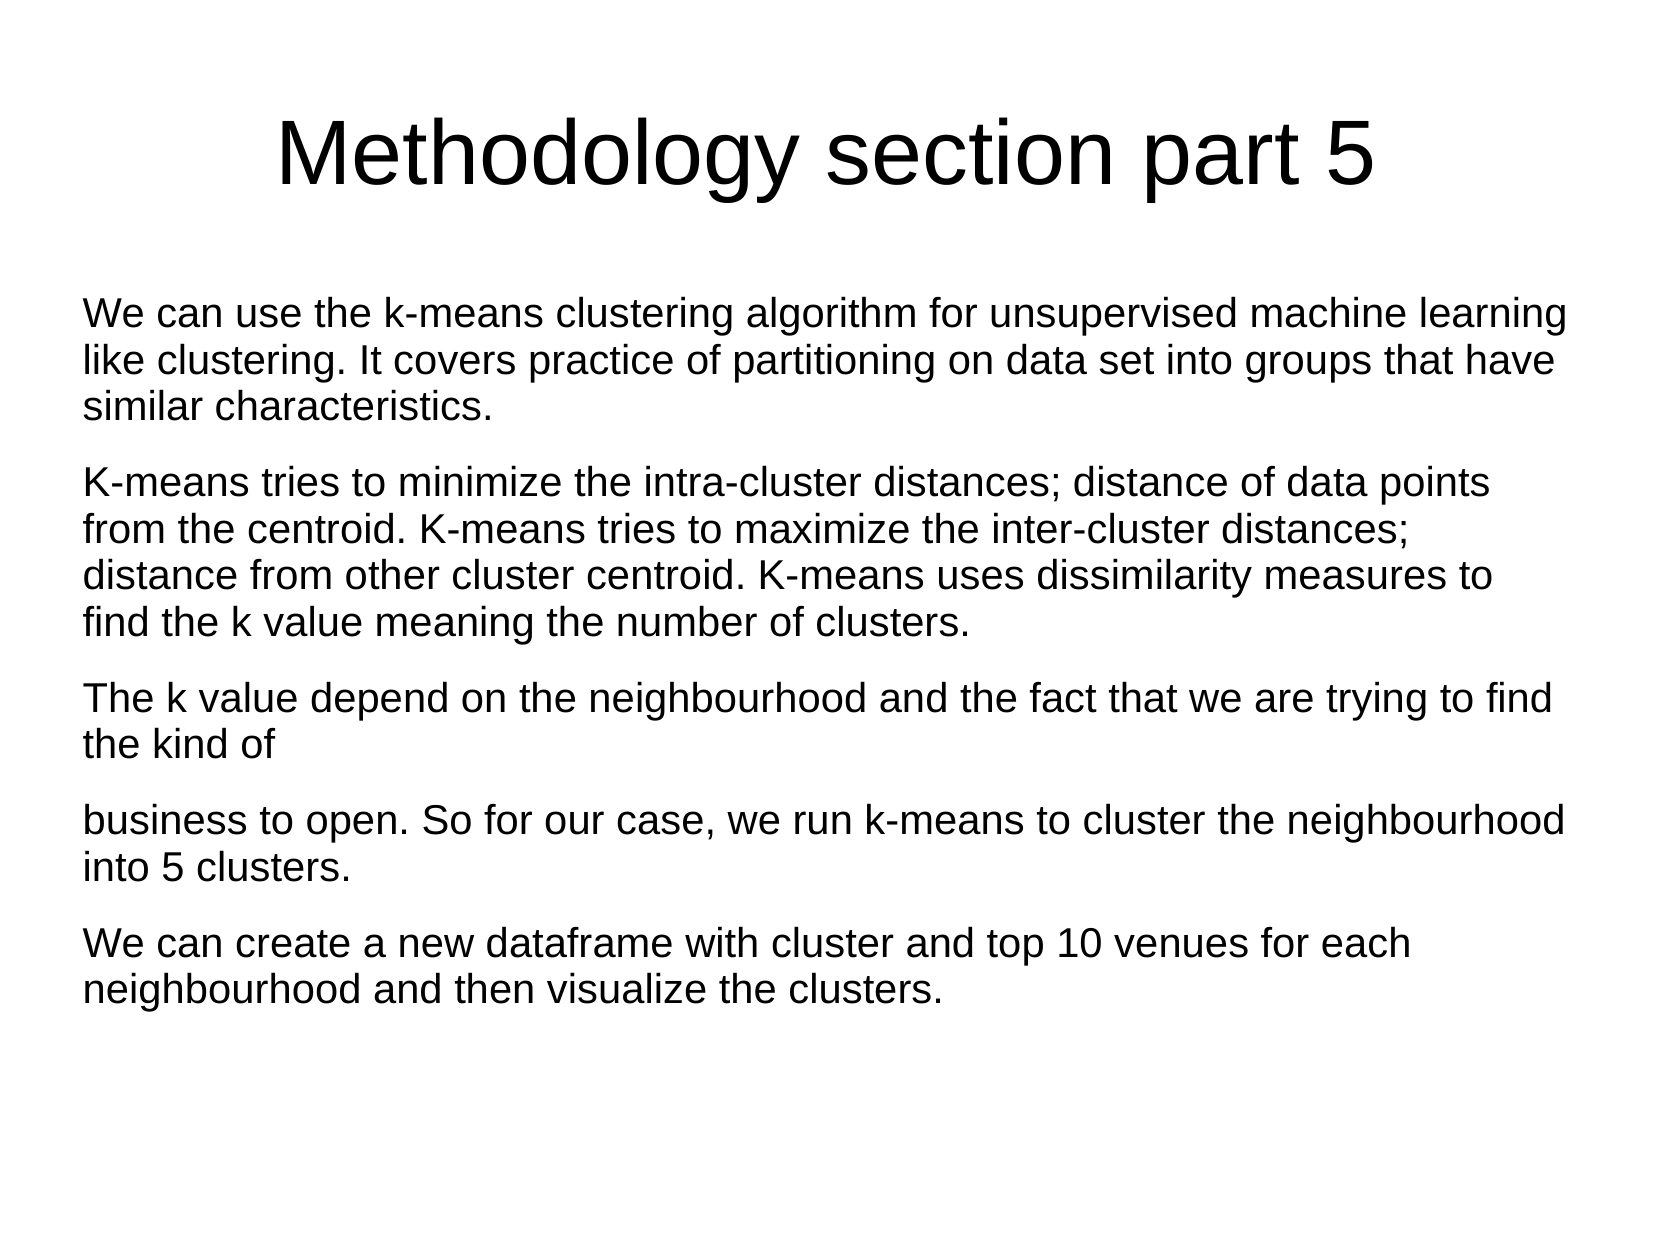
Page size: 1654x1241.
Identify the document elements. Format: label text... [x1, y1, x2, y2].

title Methodology section part 5 [82, 49, 1571, 257]
list We can use the k-means clustering algorithm for unsupervised machine learning like clustering. It covers practice of partitioning on data set into groups that have similar characteristics. K-means tries to minimize the intra-cluster distances; distance of data points from the centroid. K-means tries to maximize the inter-cluster distances; distance from other cluster centroid. K-means uses dissimilarity measures to find the k value meaning the number of clusters. The k value depend on the neighbourhood and the fact that we are trying to find the kind of business to open. So for our case, we run k-means to cluster the neighbourhood into 5 clusters. We can create a new dataframe with cluster and top 10 venues for each neighbourhood and then visualize the clusters. [82, 290, 1571, 1109]
